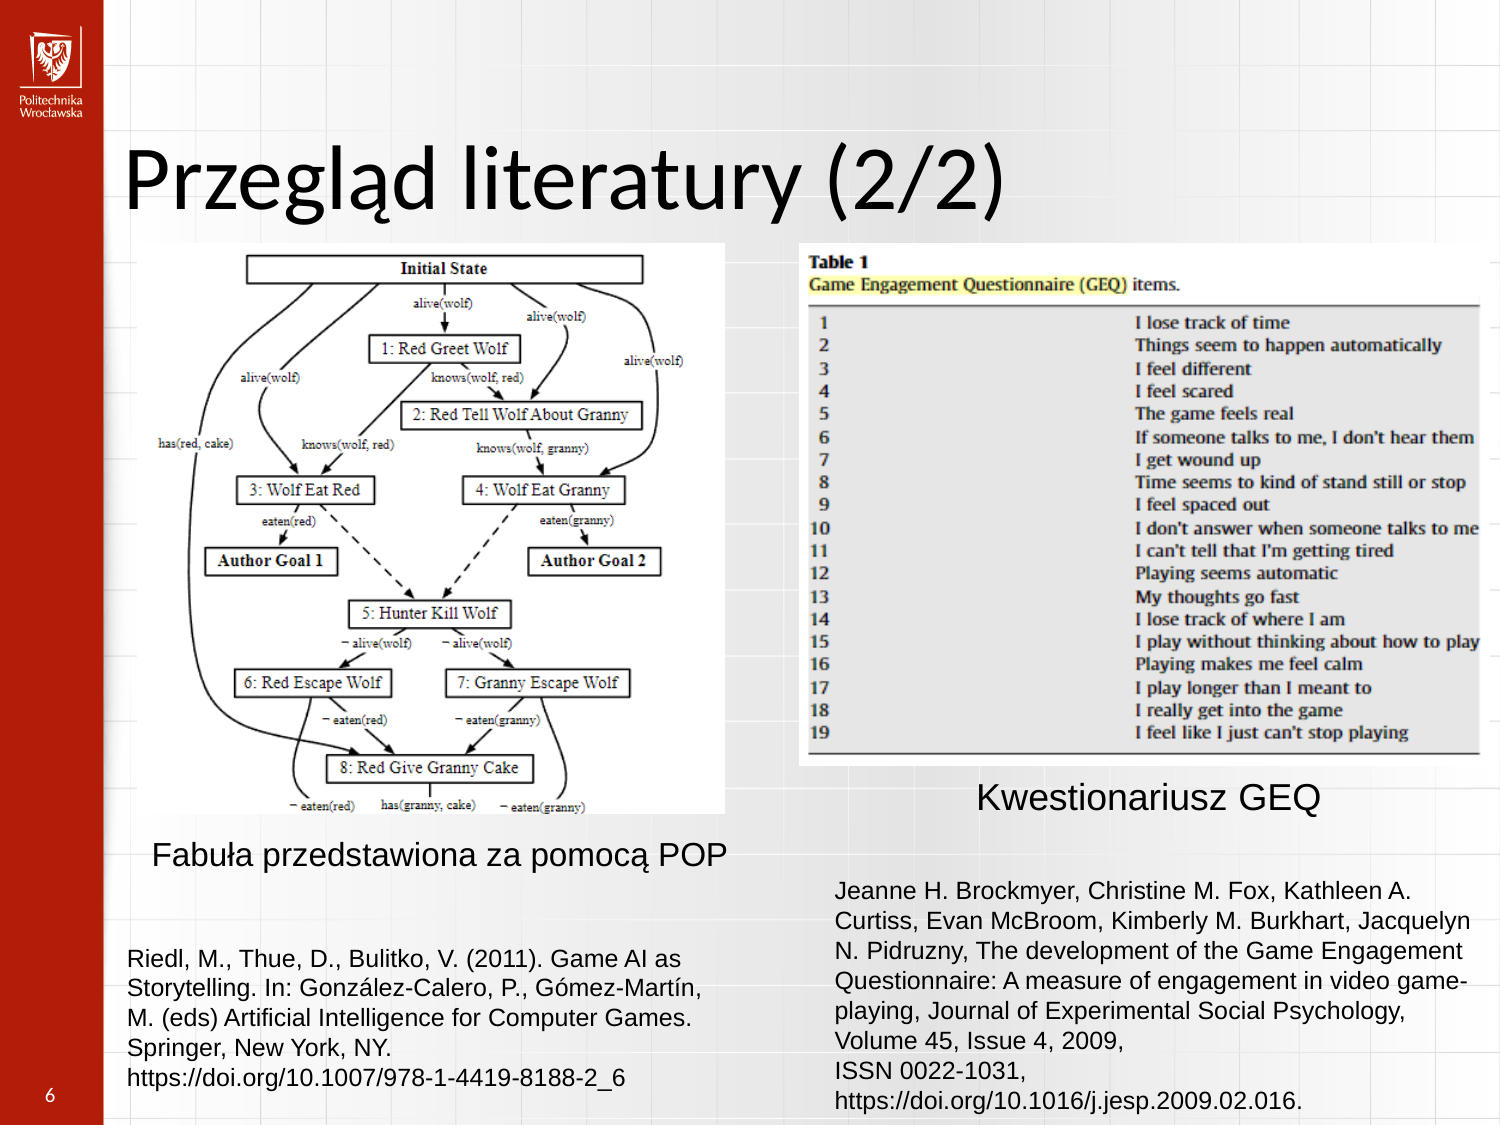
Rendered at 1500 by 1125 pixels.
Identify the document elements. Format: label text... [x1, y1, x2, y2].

text_box Jeanne H. Brockmyer, Christine M. Fox, Kathleen A. Curtiss, Evan McBroom, Kimberly M. Burkhart, Jacquelyn N. Pidruzny, The development of the Game Engagement Questionnaire: A measure of engagement in video game-playing, Journal of Experimental Social Psychology, Volume 45, Issue 4, 2009, ISSN 0022-1031, https://doi.org/10.1016/j.jesp.2009.02.016. [819, 867, 1493, 1122]
text_box Riedl, M., Thue, D., Bulitko, V. (2011). Game AI as Storytelling. In: González-Calero, P., Gómez-Martín, M. (eds) Artificial Intelligence for Computer Games. Springer, New York, NY. https://doi.org/10.1007/978-1-4419-8188-2_6 [112, 934, 750, 1100]
text_box Kwestionariusz GEQ [961, 765, 1352, 826]
picture [0, 0, 1500, 1125]
list Przegląd literatury (2/2) [123, 101, 1483, 244]
text_box Fabuła przedstawiona za pomocą POP [136, 825, 750, 881]
